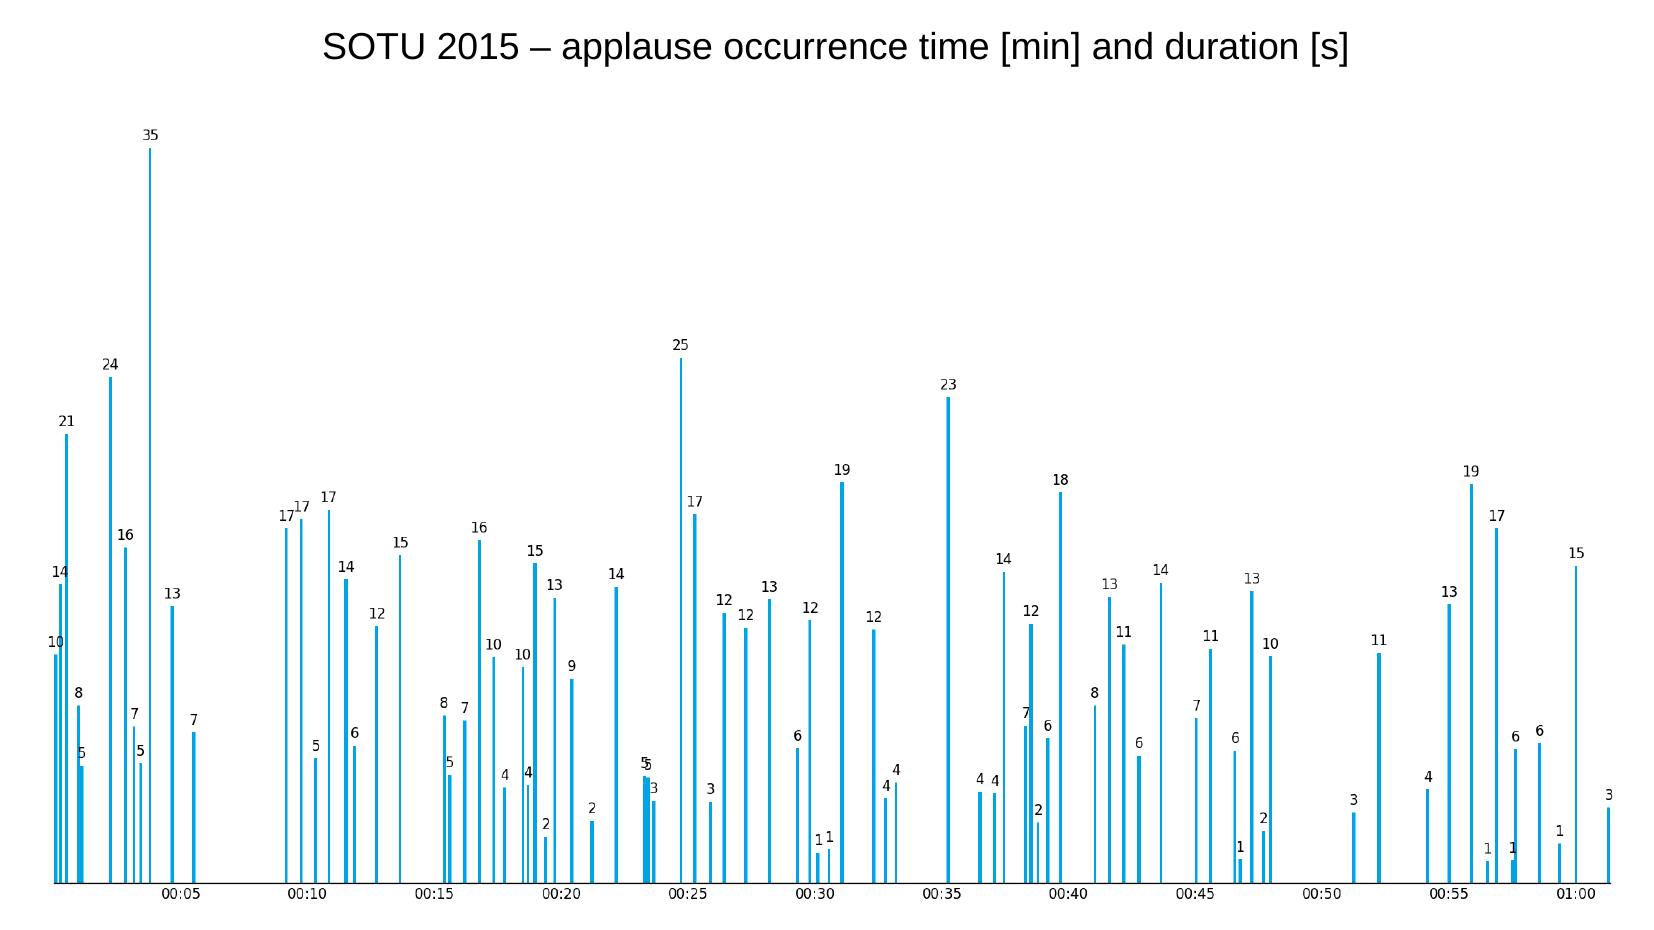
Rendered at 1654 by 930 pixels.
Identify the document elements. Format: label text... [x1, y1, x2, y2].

picture [27, 2, 1637, 930]
text_box SOTU 2015 – applause occurrence time [min] and duration [s] [307, 18, 1367, 76]
